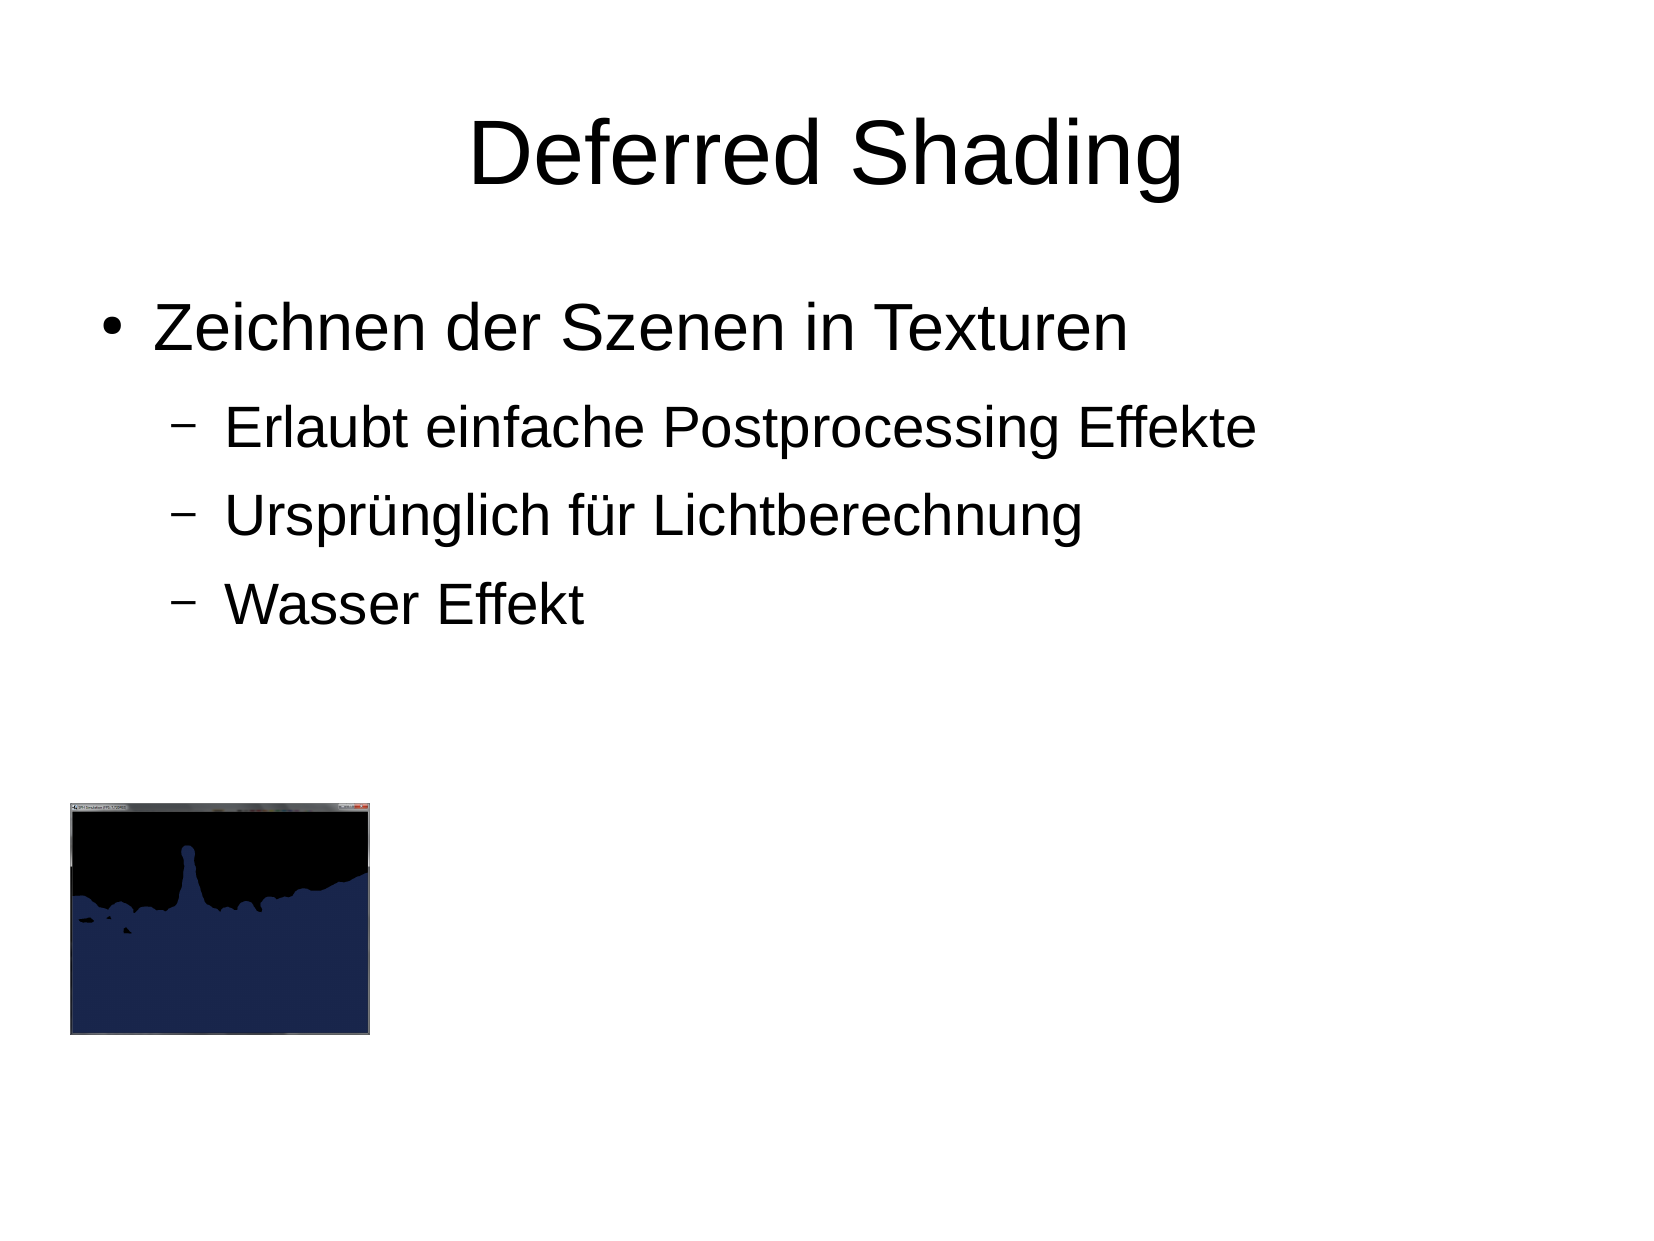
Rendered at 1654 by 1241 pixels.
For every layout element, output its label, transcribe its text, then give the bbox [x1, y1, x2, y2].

list Zeichnen der Szenen in Texturen Erlaubt einfache Postprocessing Effekte Ursprünglich für Lichtberechnung Wasser Effekt [82, 290, 1538, 1010]
picture [70, 803, 370, 1036]
title Deferred Shading [82, 49, 1571, 257]
